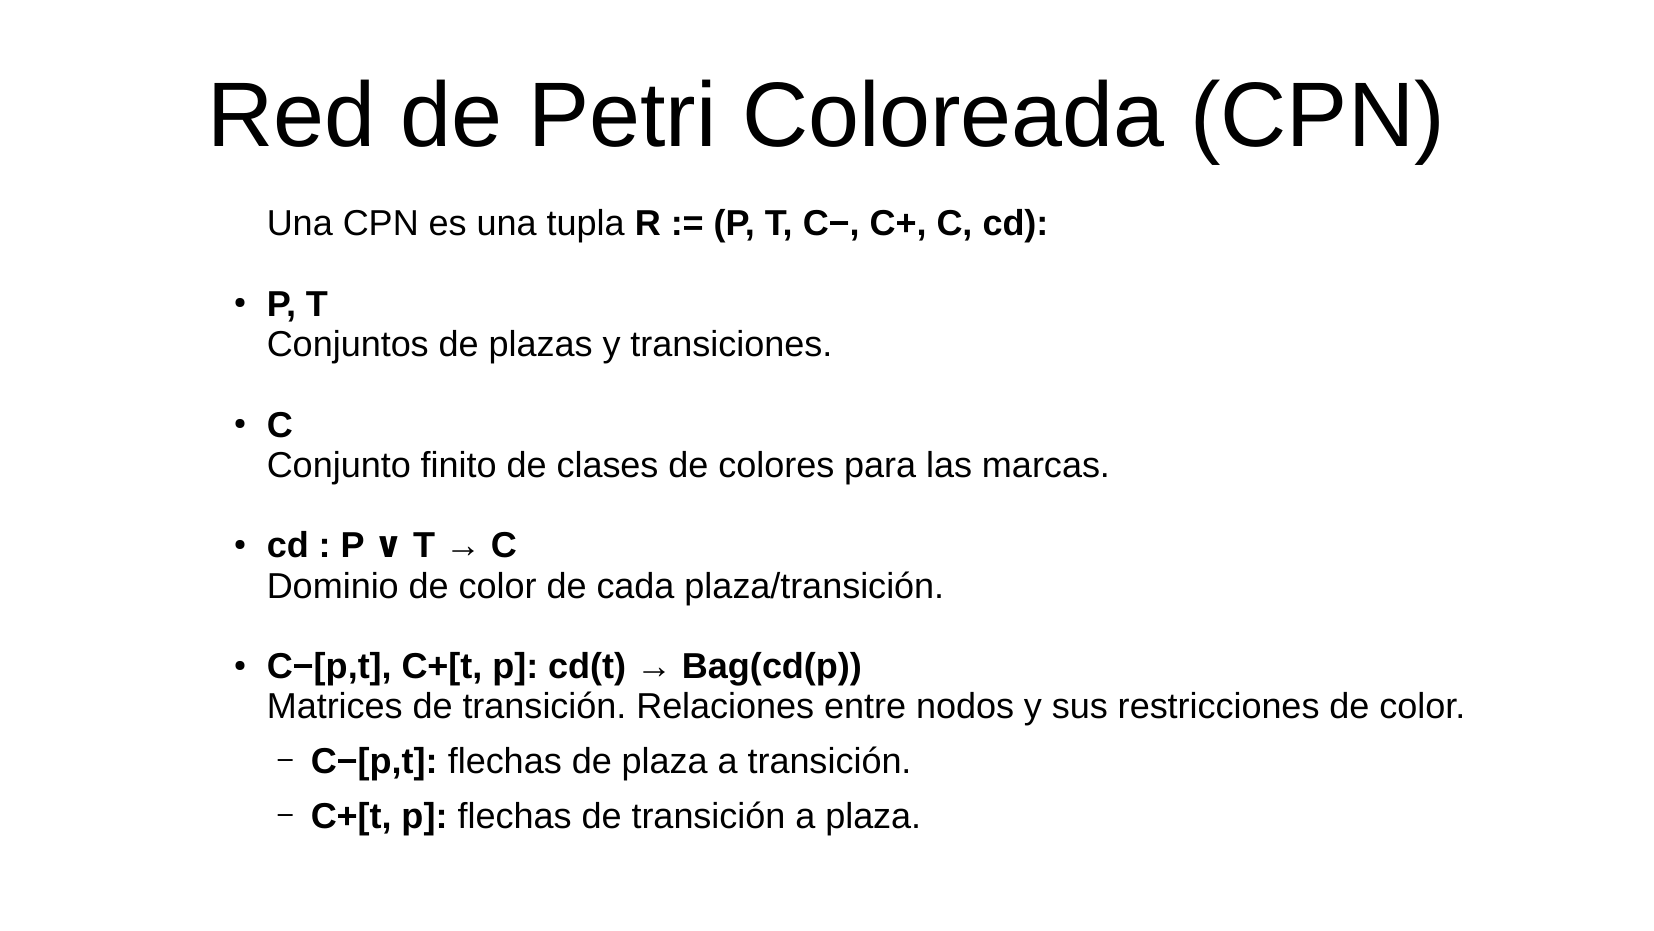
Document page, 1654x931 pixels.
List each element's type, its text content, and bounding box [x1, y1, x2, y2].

list Una CPN es una tupla R := (P, T, C−, C+, C, cd): P, T Conjuntos de plazas y transiciones. C Conjunto finito de clases de colores para las marcas. cd : P ∨ T → C Dominio de color de cada plaza/transición. C−[p,t], C+[t, p]: cd(t) → Bag(cd(p)) Matrices de transición. Relaciones entre nodos y sus restricciones de color. C−[p,t]: flechas de plaza a transición. C+[t, p]: flechas de transición a plaza. [222, 203, 1498, 879]
title Red de Petri Coloreada (CPN) [82, 37, 1571, 193]
